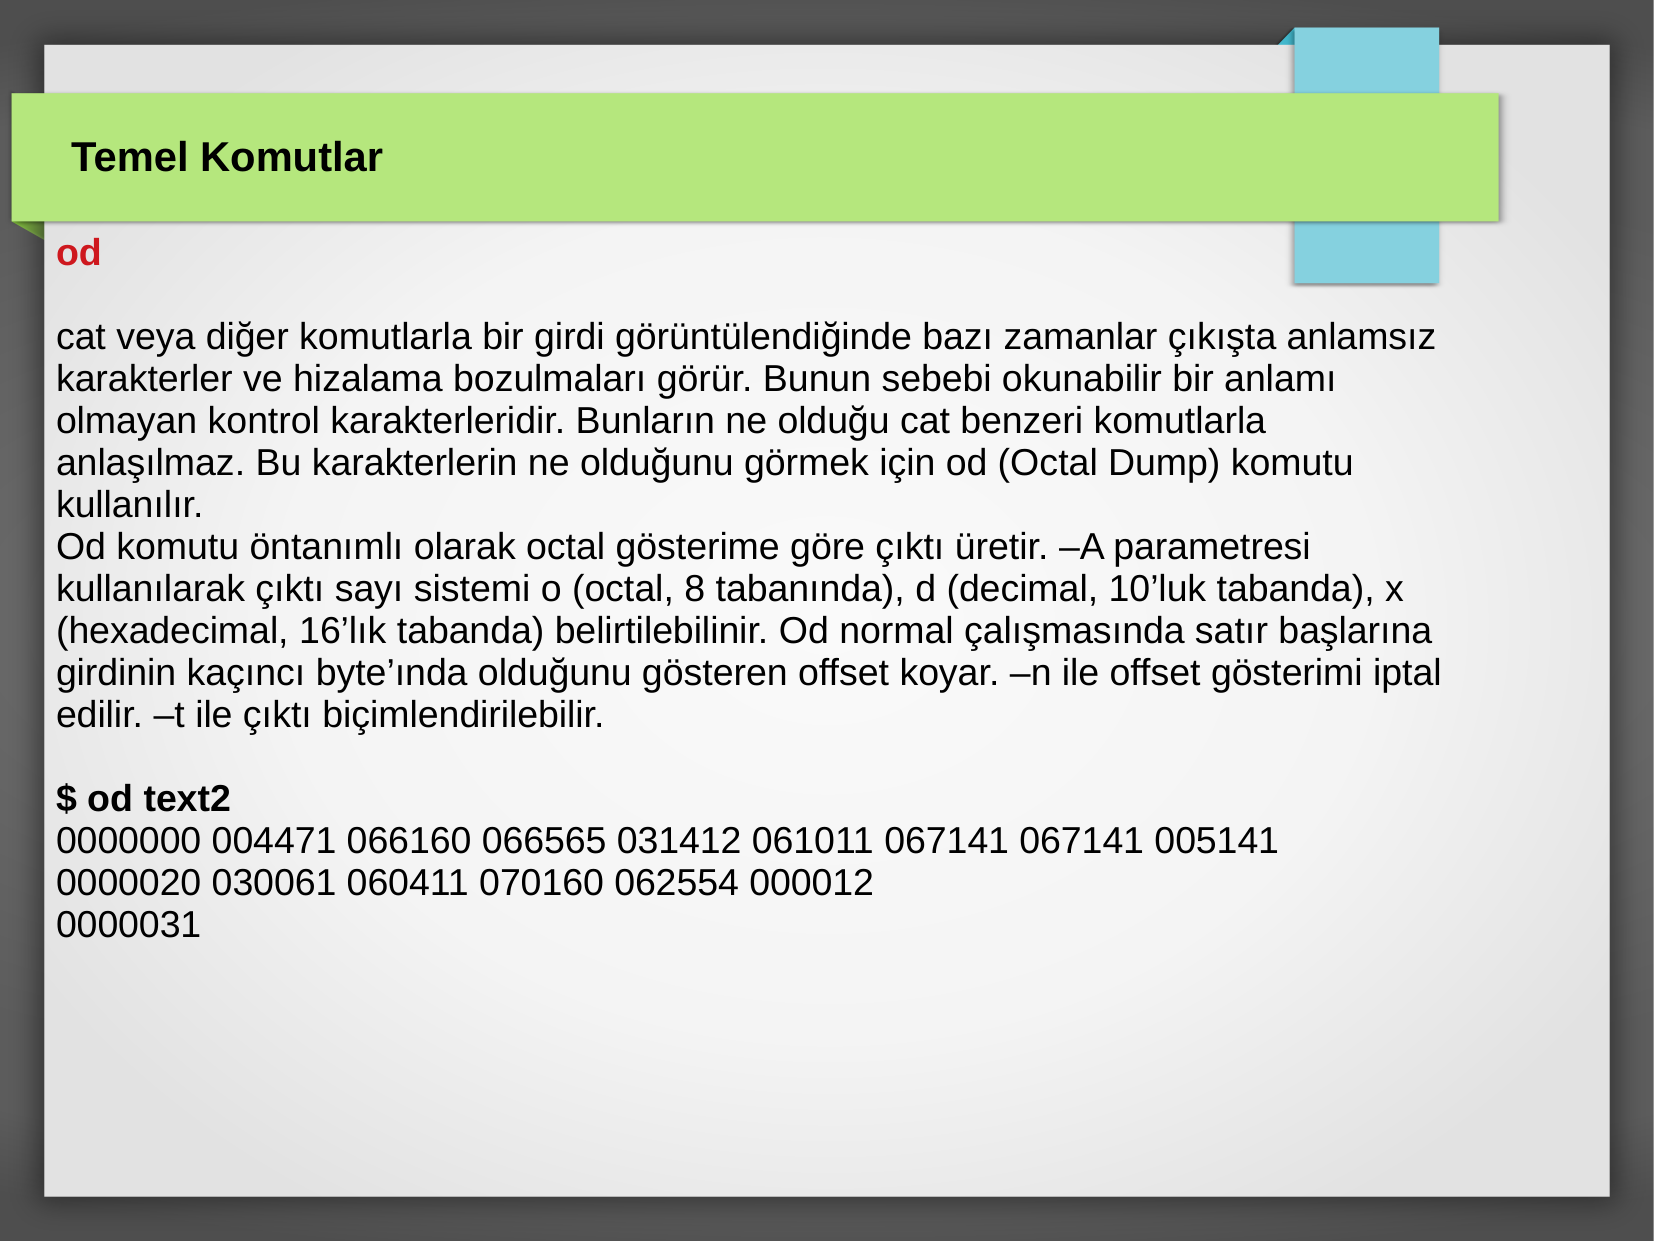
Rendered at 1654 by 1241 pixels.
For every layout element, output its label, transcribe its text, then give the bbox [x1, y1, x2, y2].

text_box od cat veya diğer komutlarla bir girdi görüntülendiğinde bazı zamanlar çıkışta anlamsız karakterler ve hizalama bozulmaları görür. Bunun sebebi okunabilir bir anlamı olmayan kontrol karakterleridir. Bunların ne olduğu cat benzeri komutlarla anlaşılmaz. Bu karakterlerin ne olduğunu görmek için od (Octal Dump) komutu kullanılır. Od komutu öntanımlı olarak octal gösterime göre çıktı üretir. –A parametresi kullanılarak çıktı sayı sistemi o (octal, 8 tabanında), d (decimal, 10’luk tabanda), x (hexadecimal, 16’lık tabanda) belirtilebilinir. Od normal çalışmasında satır başlarına girdinin kaçıncı byte’ında olduğunu gösteren offset koyar. –n ile offset gösterimi iptal edilir. –t ile çıktı biçimlendirilebilir. $ od text2 0000000 004471 066160 066565 031412 061011 067141 067141 005141 0000020 030061 060411 070160 062554 000012 0000031 [41, 224, 1458, 954]
text_box Temel Komutlar [56, 126, 426, 207]
picture [0, 0, 1654, 1241]
